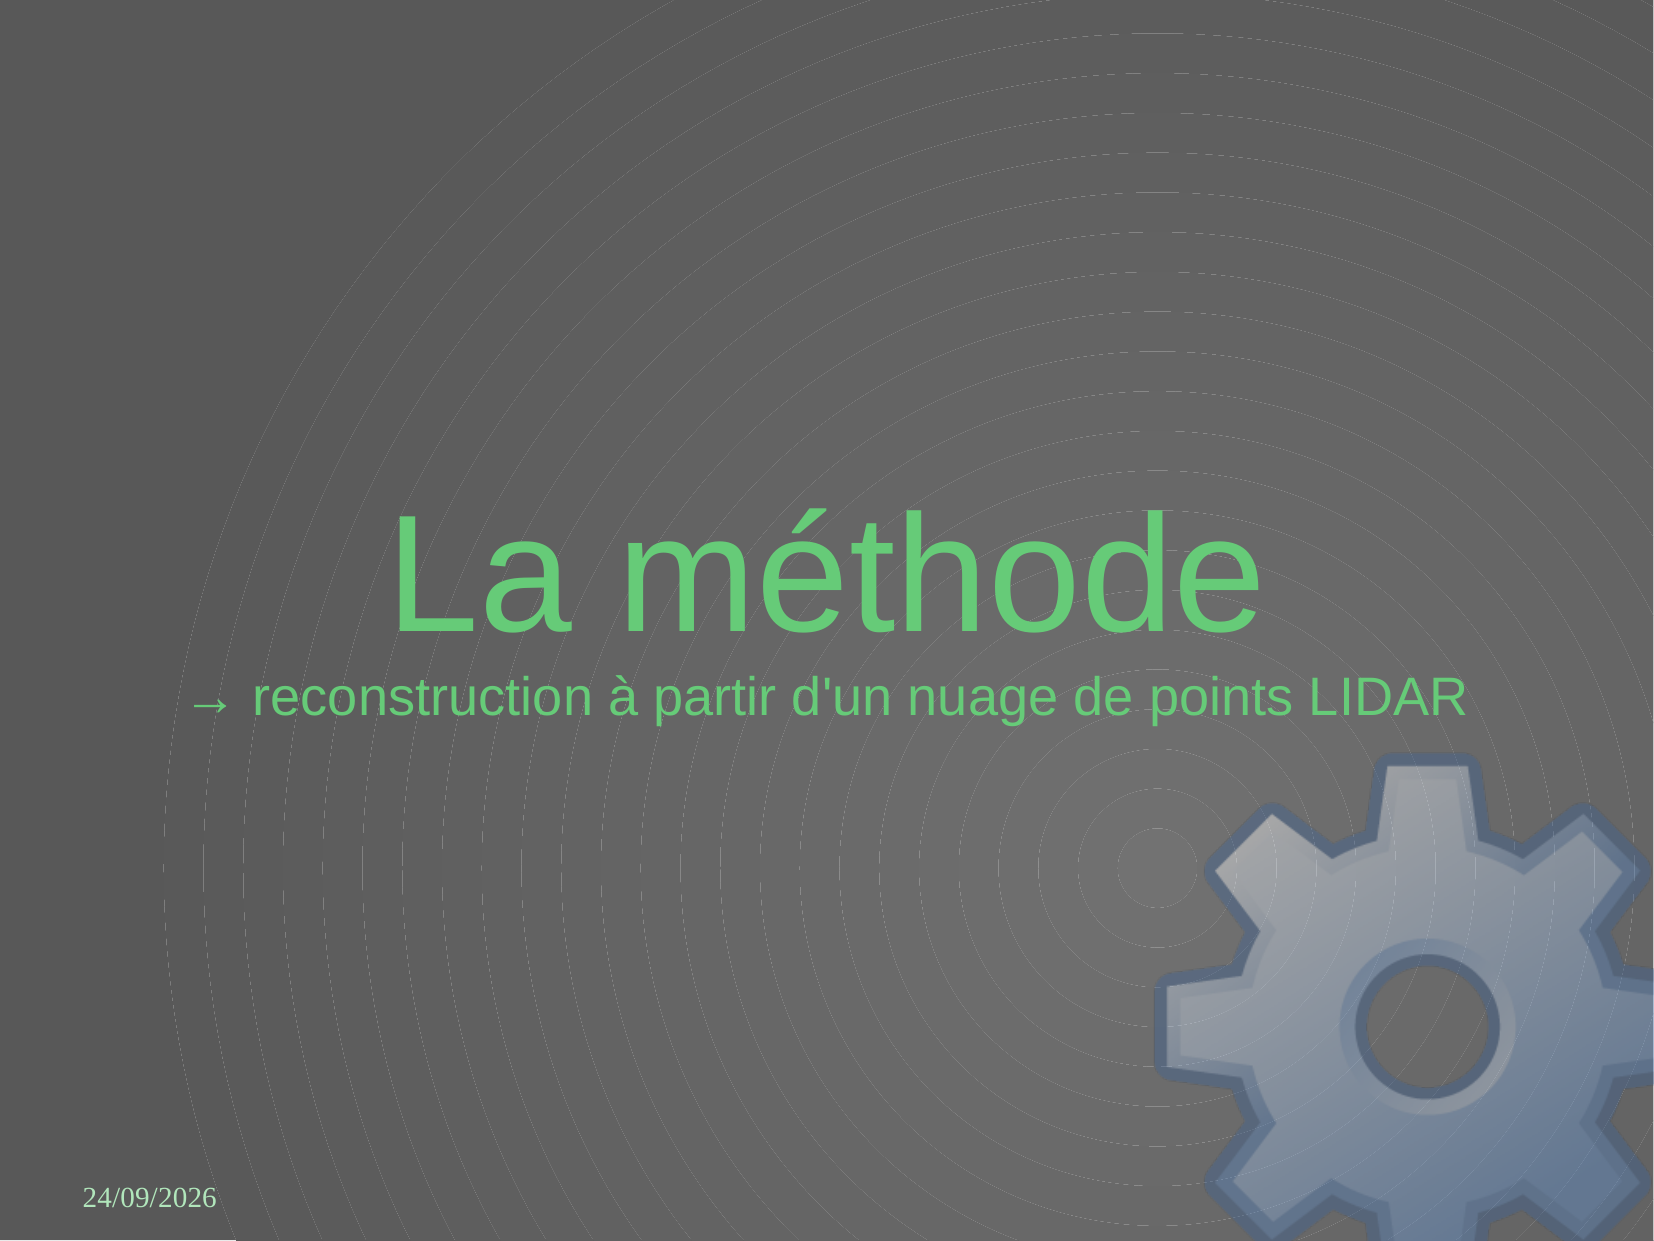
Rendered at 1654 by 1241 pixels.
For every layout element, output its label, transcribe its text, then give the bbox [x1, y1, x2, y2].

subtitle La méthode → reconstruction à partir d'un nuage de points LIDAR [82, 49, 1571, 1158]
picture [1081, 679, 1654, 1241]
